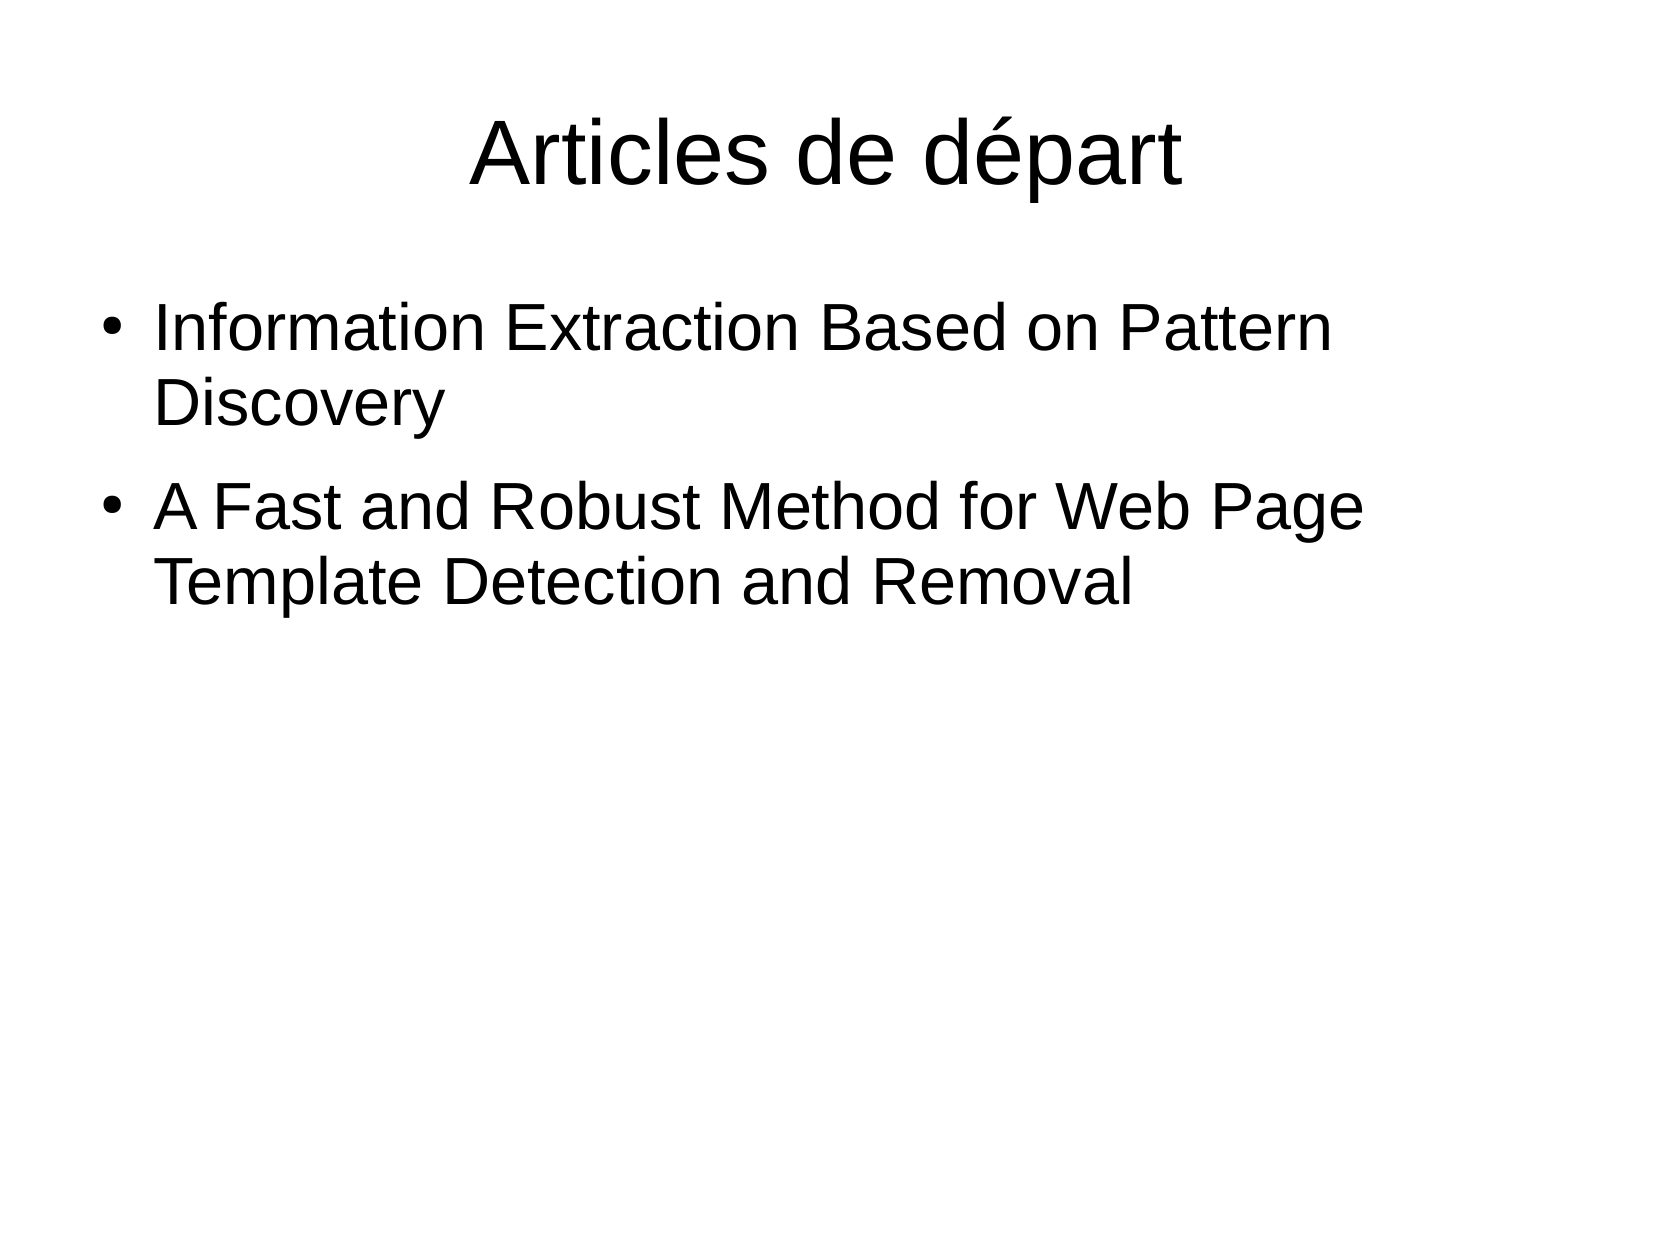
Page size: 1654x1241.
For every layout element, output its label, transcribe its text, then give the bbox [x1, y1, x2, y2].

title Articles de départ [82, 49, 1571, 257]
list Information Extraction Based on Pattern Discovery A Fast and Robust Method for Web Page Template Detection and Removal [82, 290, 1538, 1010]
